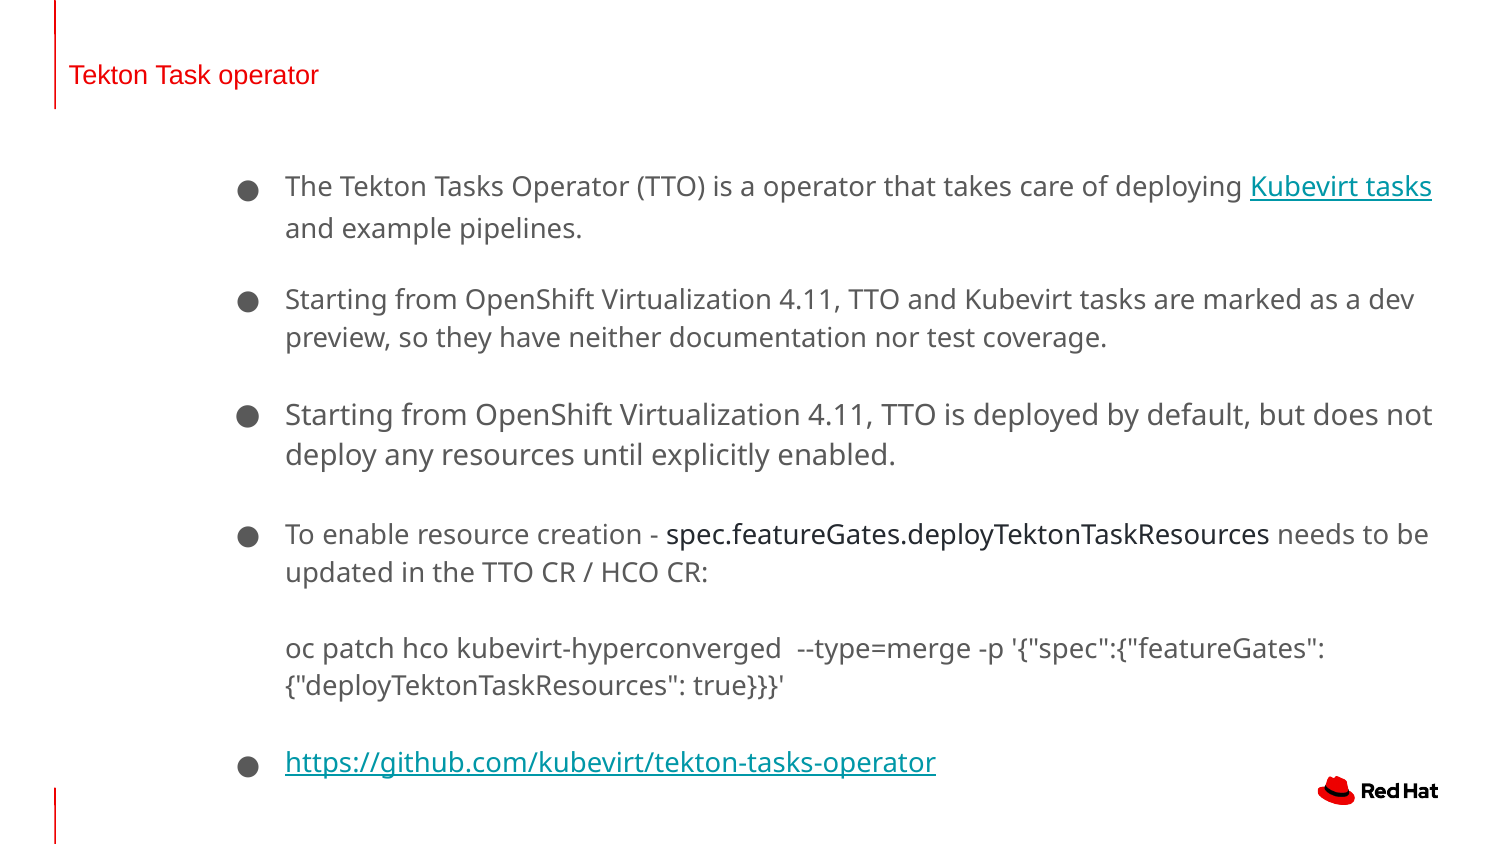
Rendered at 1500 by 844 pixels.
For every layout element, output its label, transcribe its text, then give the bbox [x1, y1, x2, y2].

picture [1317, 795, 1438, 805]
list The Tekton Tasks Operator (TTO) is a operator that takes care of deploying Kubevirt tasks and example pipelines. Starting from OpenShift Virtualization 4.11, TTO and Kubevirt tasks are marked as a dev preview, so they have neither documentation nor test coverage. Starting from OpenShift Virtualization 4.11, TTO is deployed by default, but does not deploy any resources until explicitly enabled. To enable resource creation - spec.featureGates.deployTektonTaskResources needs to be updated in the TTO CR / HCO CR: oc patch hco kubevirt-hyperconverged --type=merge -p '{"spec":{"featureGates": {"deployTektonTaskResources": true}}}' https://github.com/kubevirt/tekton-tasks-operator [101, 152, 1500, 795]
subtitle Tekton Task operator [14, 23, 649, 125]
